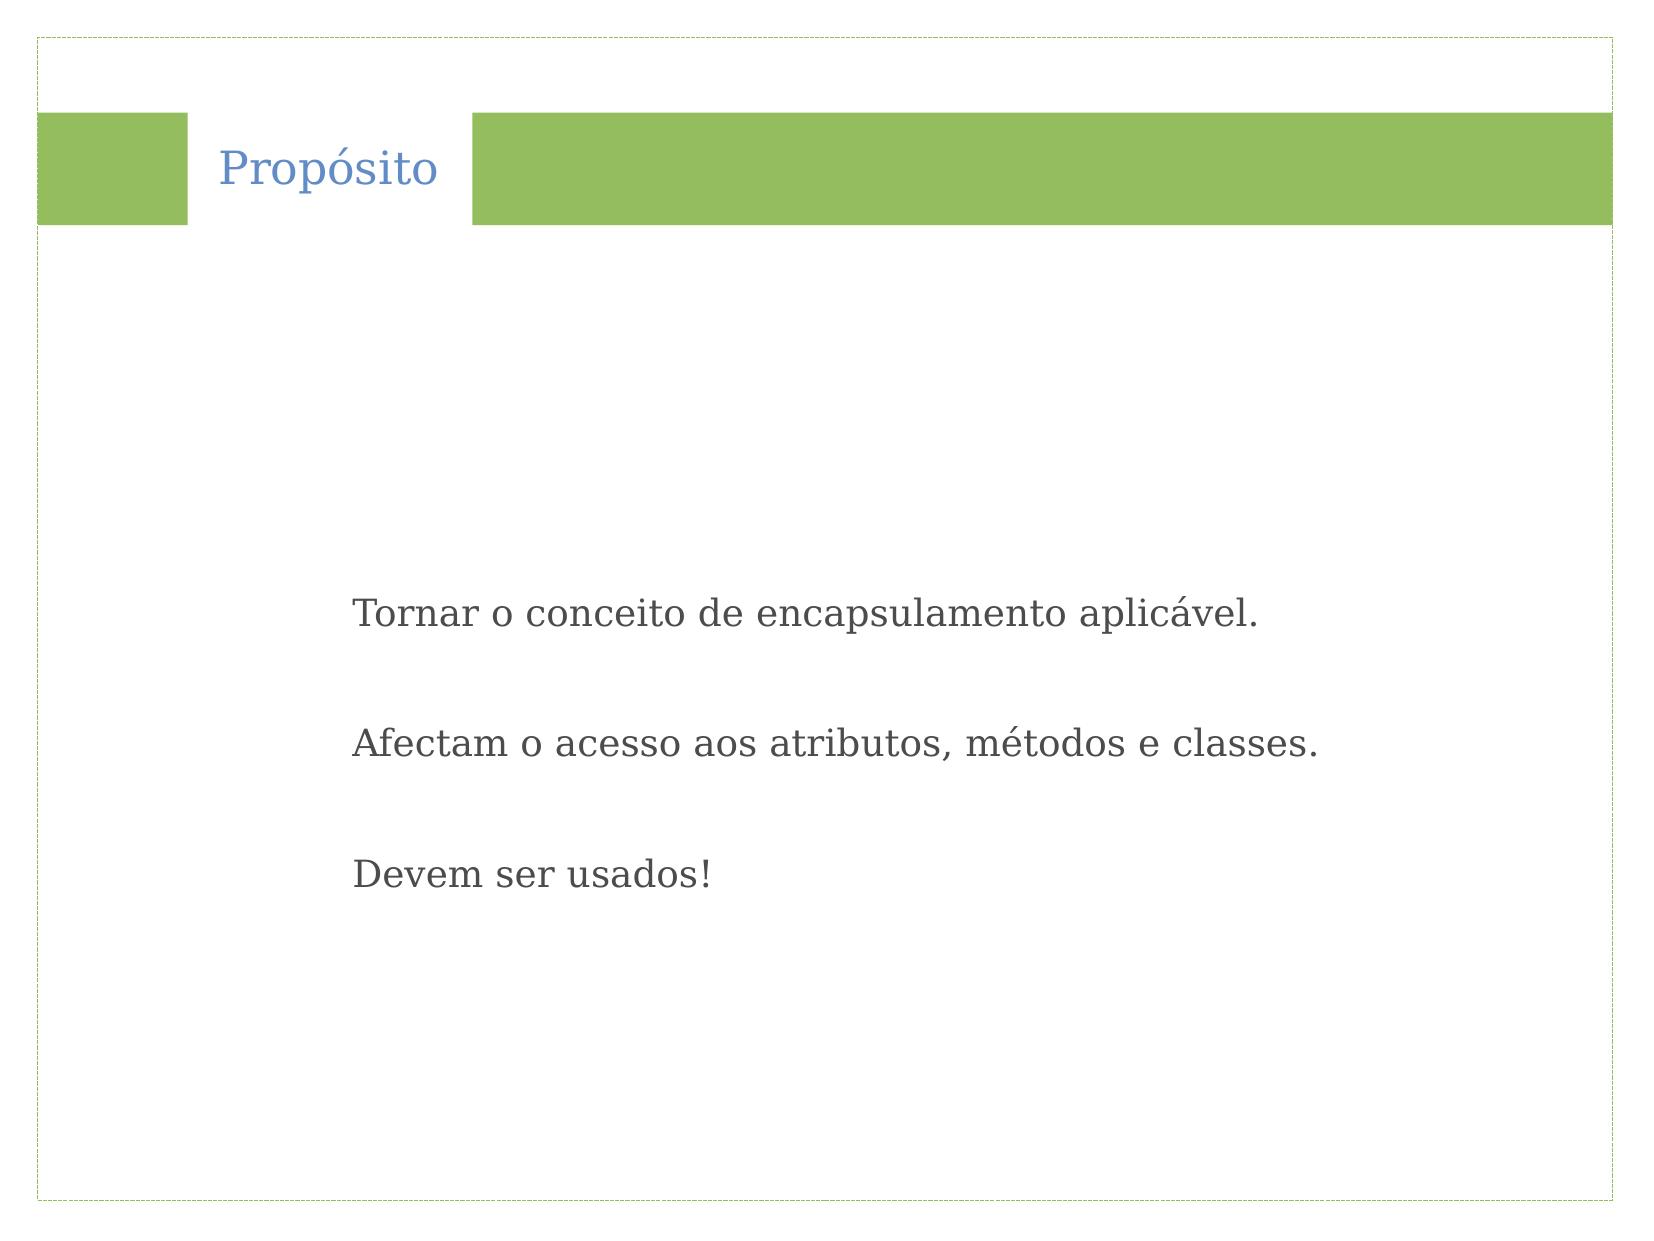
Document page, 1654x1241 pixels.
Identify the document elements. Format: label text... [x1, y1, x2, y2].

text_box [37, 112, 188, 226]
text_box Tornar o conceito de encapsulamento aplicável. Afectam o acesso aos atributos, métodos e classes. Devem ser usados! [337, 562, 1426, 1088]
text_box [472, 112, 1613, 226]
text_box Propósito [203, 134, 455, 203]
